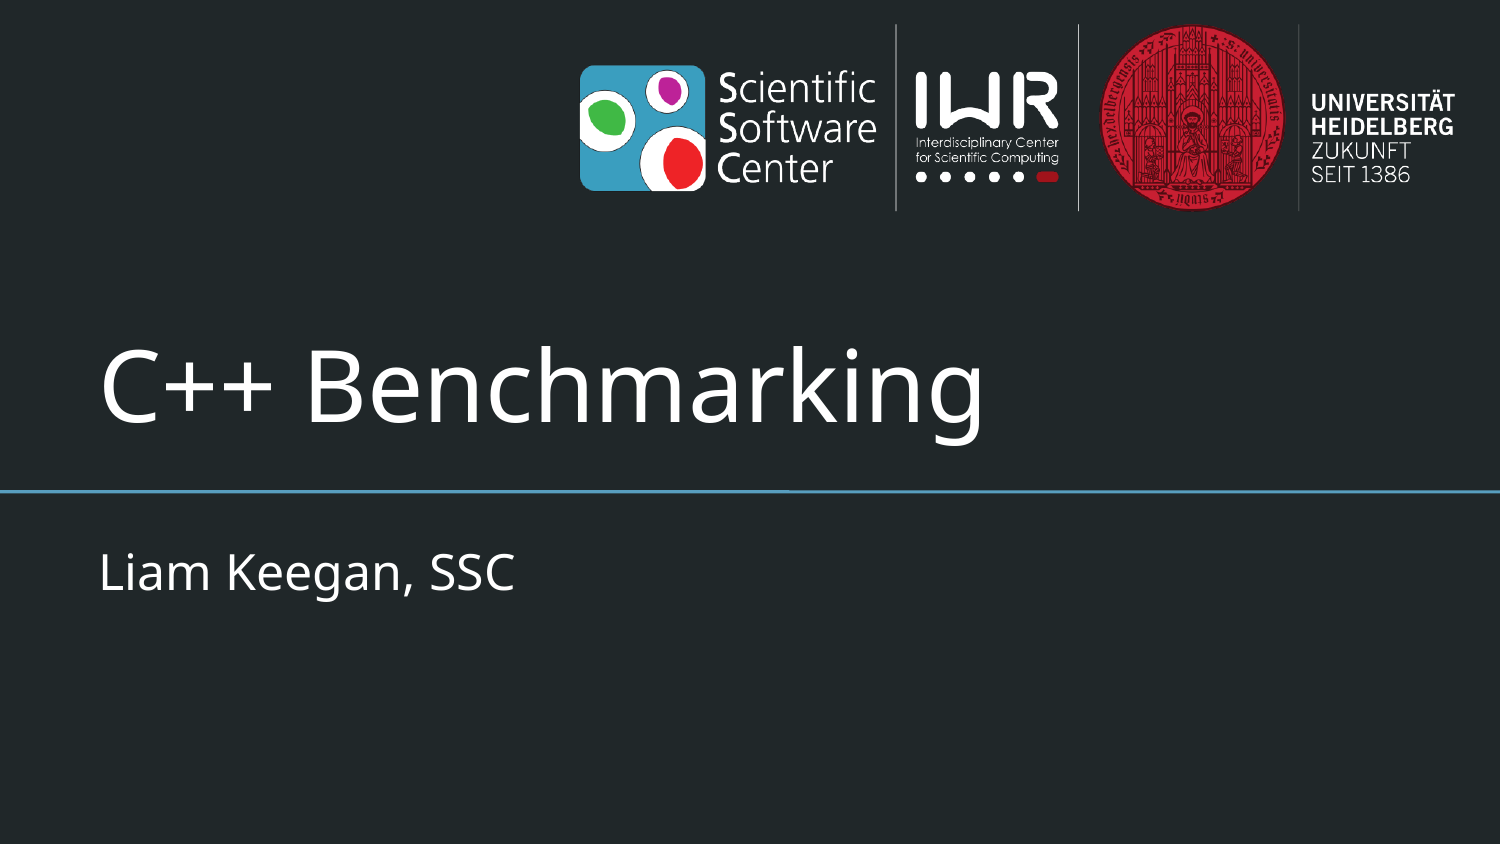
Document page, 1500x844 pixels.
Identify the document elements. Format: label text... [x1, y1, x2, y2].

picture [574, 20, 1459, 214]
subtitle Liam Keegan, SSC [83, 522, 1417, 626]
title C++ Benchmarking [83, 206, 1417, 467]
